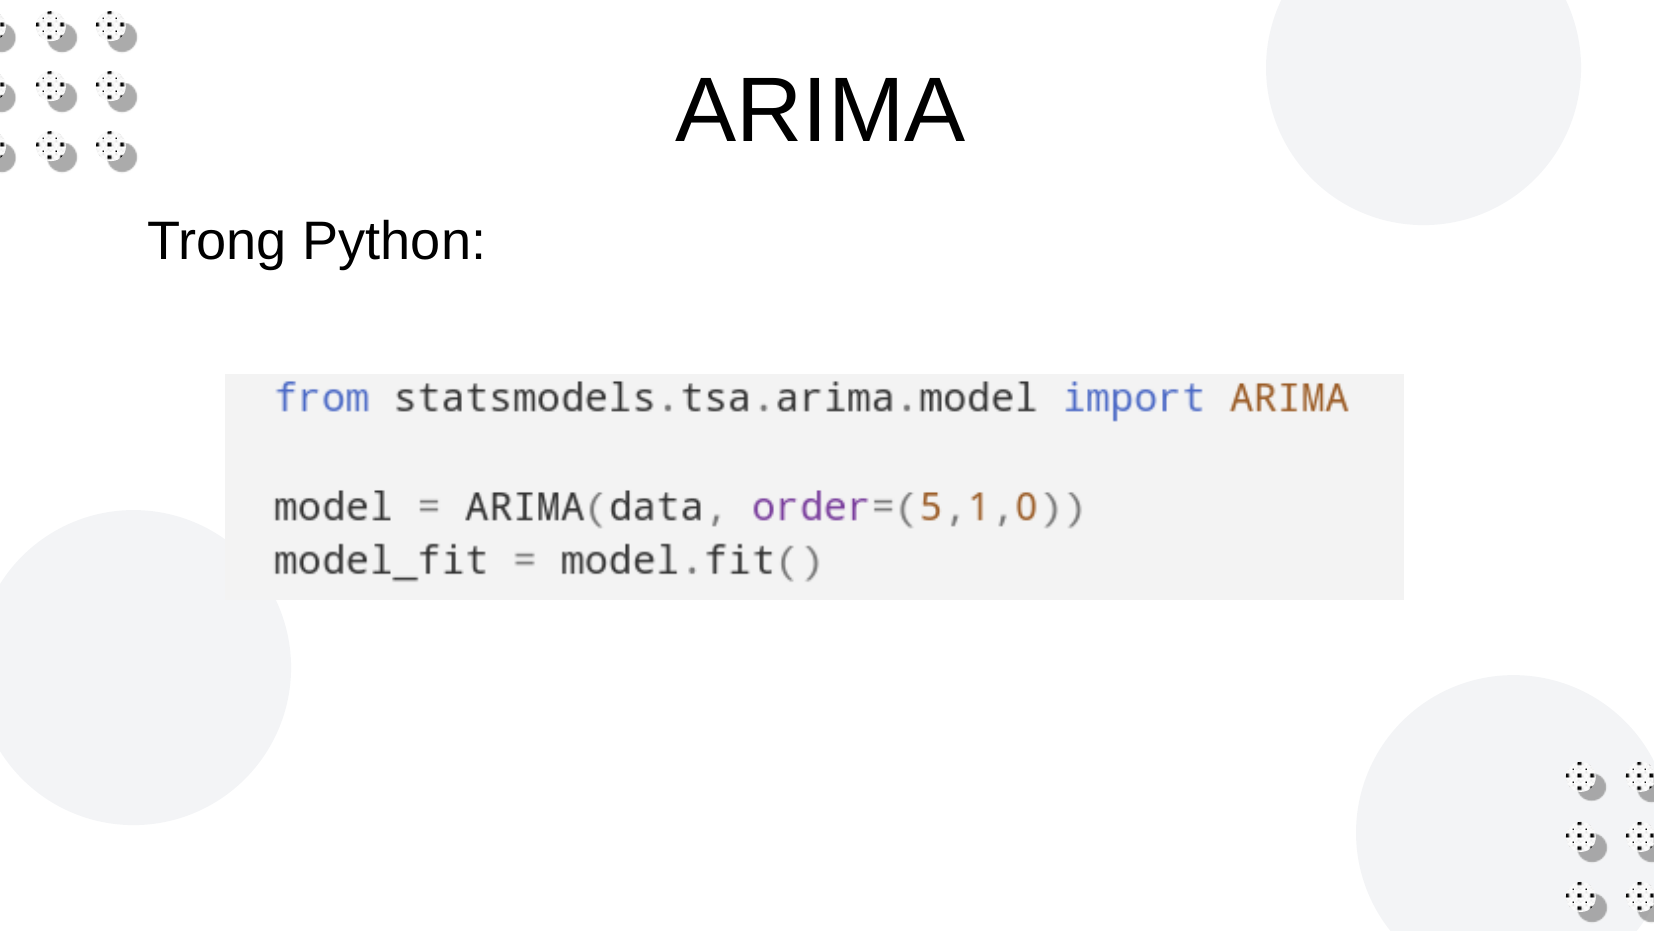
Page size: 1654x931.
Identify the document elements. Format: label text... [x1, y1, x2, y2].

picture [1565, 761, 1596, 792]
picture [0, 14, 6, 39]
picture [35, 11, 66, 42]
picture [35, 131, 67, 162]
picture [1625, 821, 1654, 852]
picture [0, 134, 7, 159]
picture [1625, 761, 1654, 792]
picture [35, 71, 66, 102]
picture [1565, 821, 1596, 852]
title ARIMA [76, 32, 1565, 188]
picture [1625, 881, 1654, 912]
picture [0, 74, 6, 99]
list Trong Python: [76, 210, 1565, 863]
picture [95, 11, 126, 32]
picture [225, 374, 1404, 601]
picture [1565, 881, 1596, 912]
